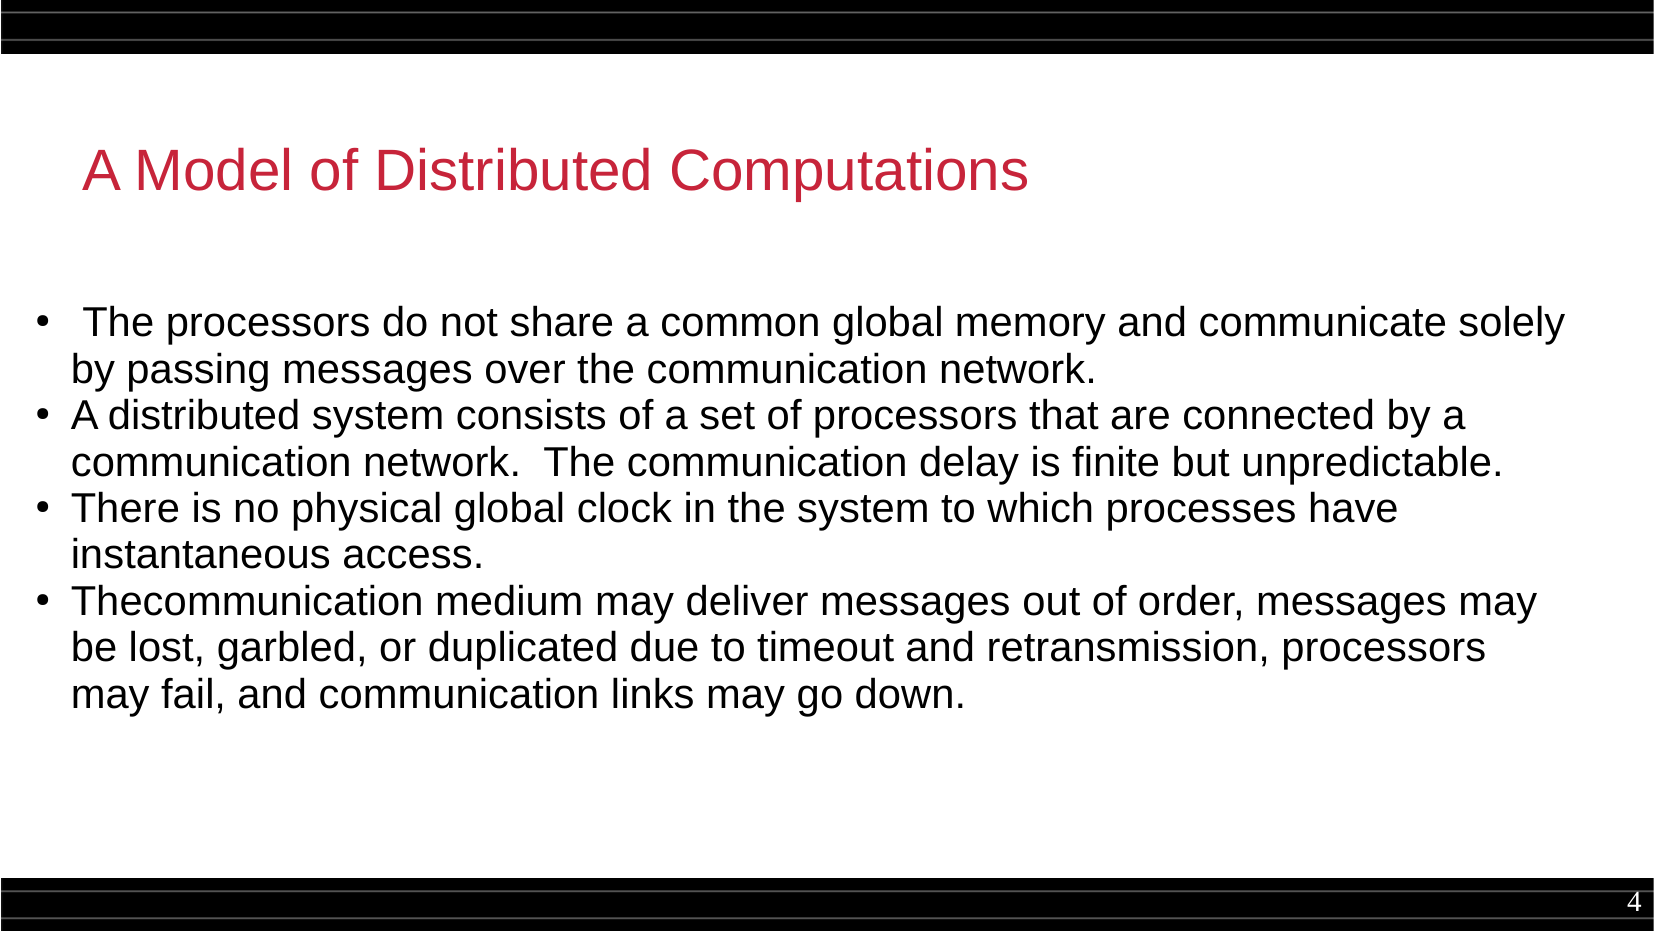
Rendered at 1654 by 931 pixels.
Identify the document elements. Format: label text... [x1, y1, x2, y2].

subtitle The processors do not share a common global memory and communicate solely by passing messages over the communication network. A distributed system consists of a set of processors that are connected by a communication network. The communication delay is finite but unpredictable. There is no physical global clock in the system to which processes have instantaneous access. Thecommunication medium may deliver messages out of order, messages may be lost, garbled, or duplicated due to timeout and retransmission, processors may fail, and communication links may go down. [35, 212, 1571, 757]
picture [1, 0, 1654, 54]
picture [1, 878, 1654, 931]
title A Model of Distributed Computations [82, 92, 1571, 212]
